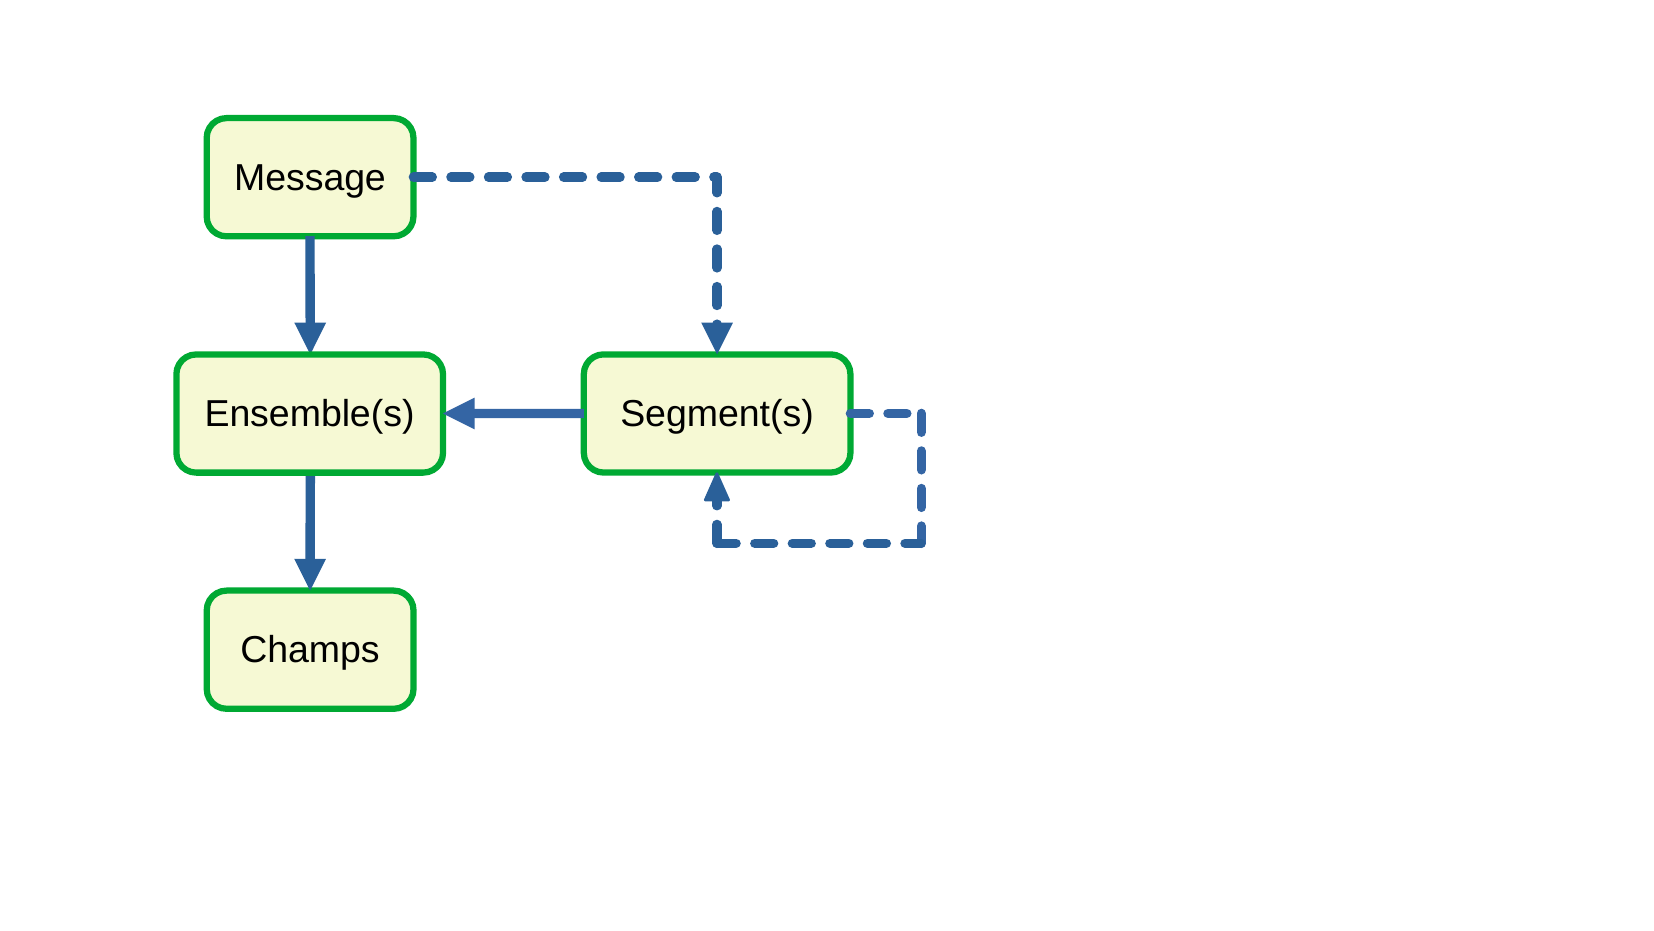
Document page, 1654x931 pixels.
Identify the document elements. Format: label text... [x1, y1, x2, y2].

text_box Ensemble(s) [176, 354, 444, 473]
text_box Message [206, 118, 414, 237]
text_box Champs [206, 590, 414, 709]
text_box Segment(s) [583, 354, 851, 473]
